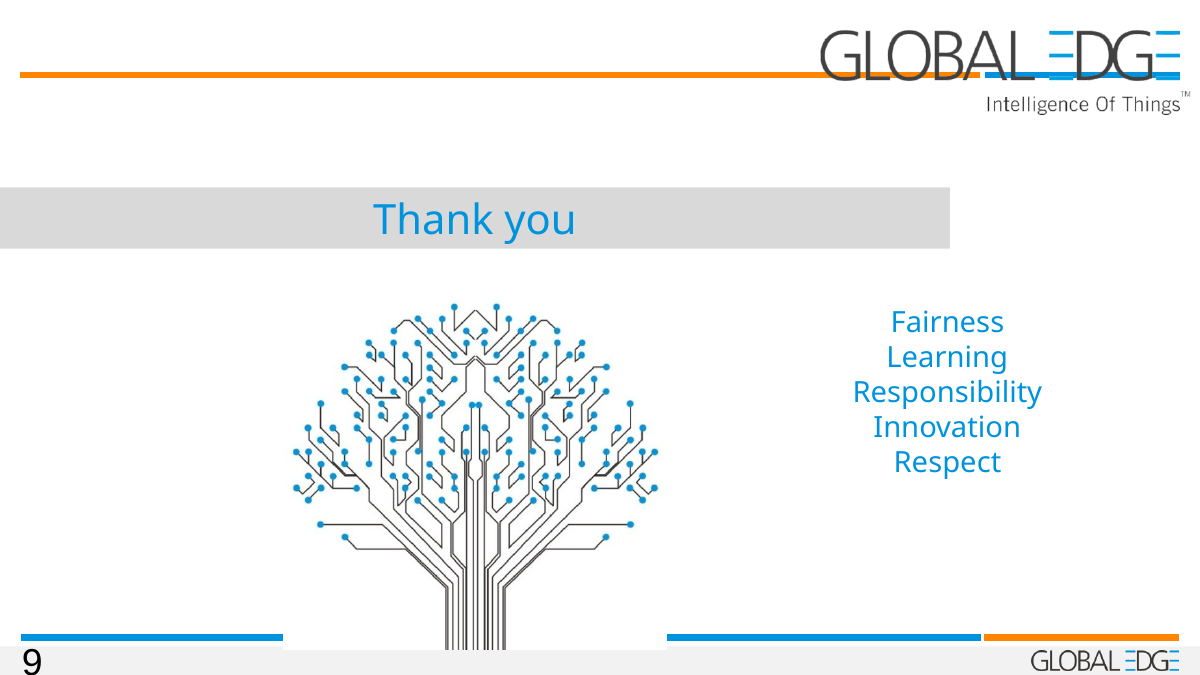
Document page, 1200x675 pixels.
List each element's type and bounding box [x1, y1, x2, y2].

picture [283, 279, 667, 650]
picture [1031, 650, 1179, 671]
picture [810, 20, 1200, 125]
